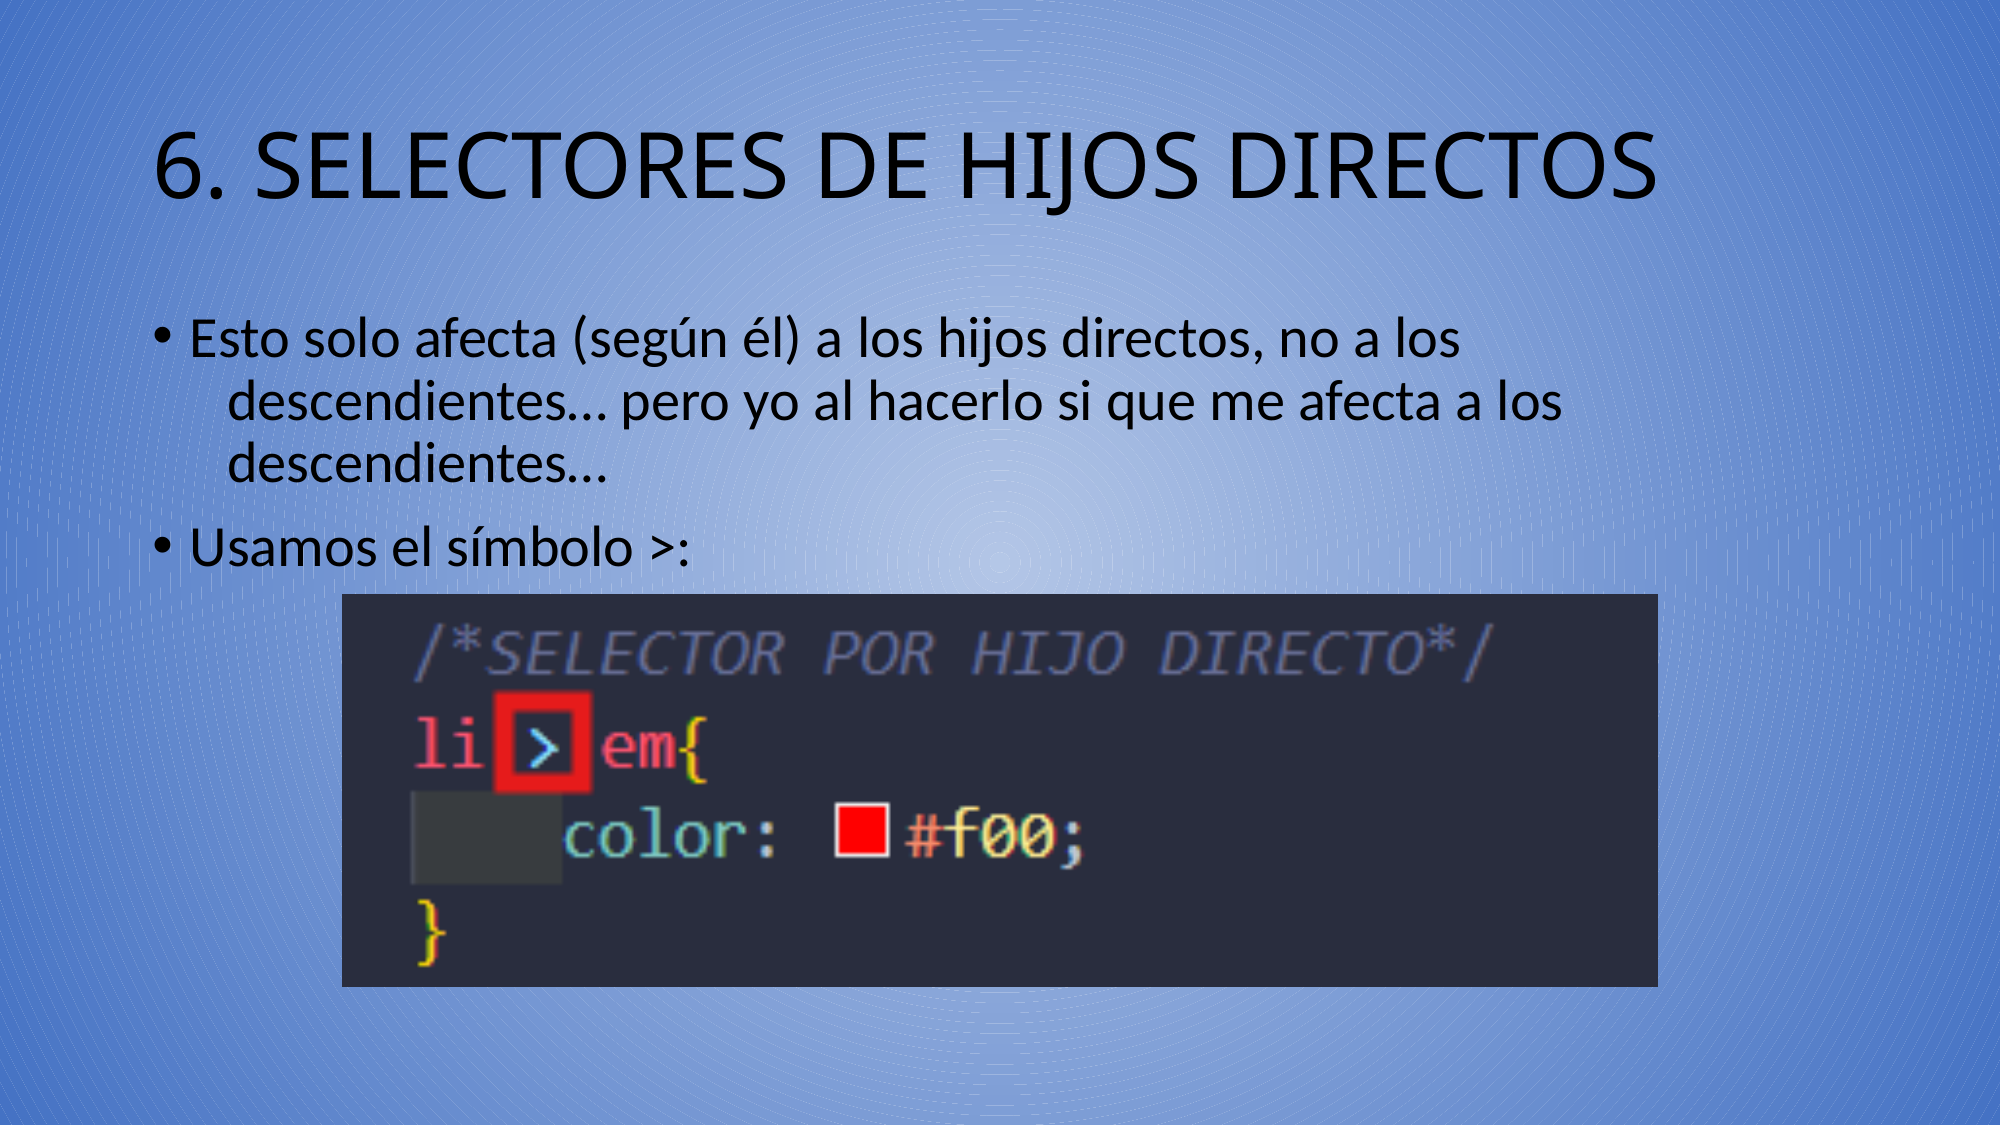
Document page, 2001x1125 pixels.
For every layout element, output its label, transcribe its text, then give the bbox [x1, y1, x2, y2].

list Esto solo afecta (según él) a los hijos directos, no a los descendientes… pero yo al hacerlo si que me afecta a los descendientes… Usamos el símbolo >: [137, 299, 1863, 1014]
picture [342, 594, 1658, 987]
title 6. SELECTORES DE HIJOS DIRECTOS [137, 59, 1863, 278]
